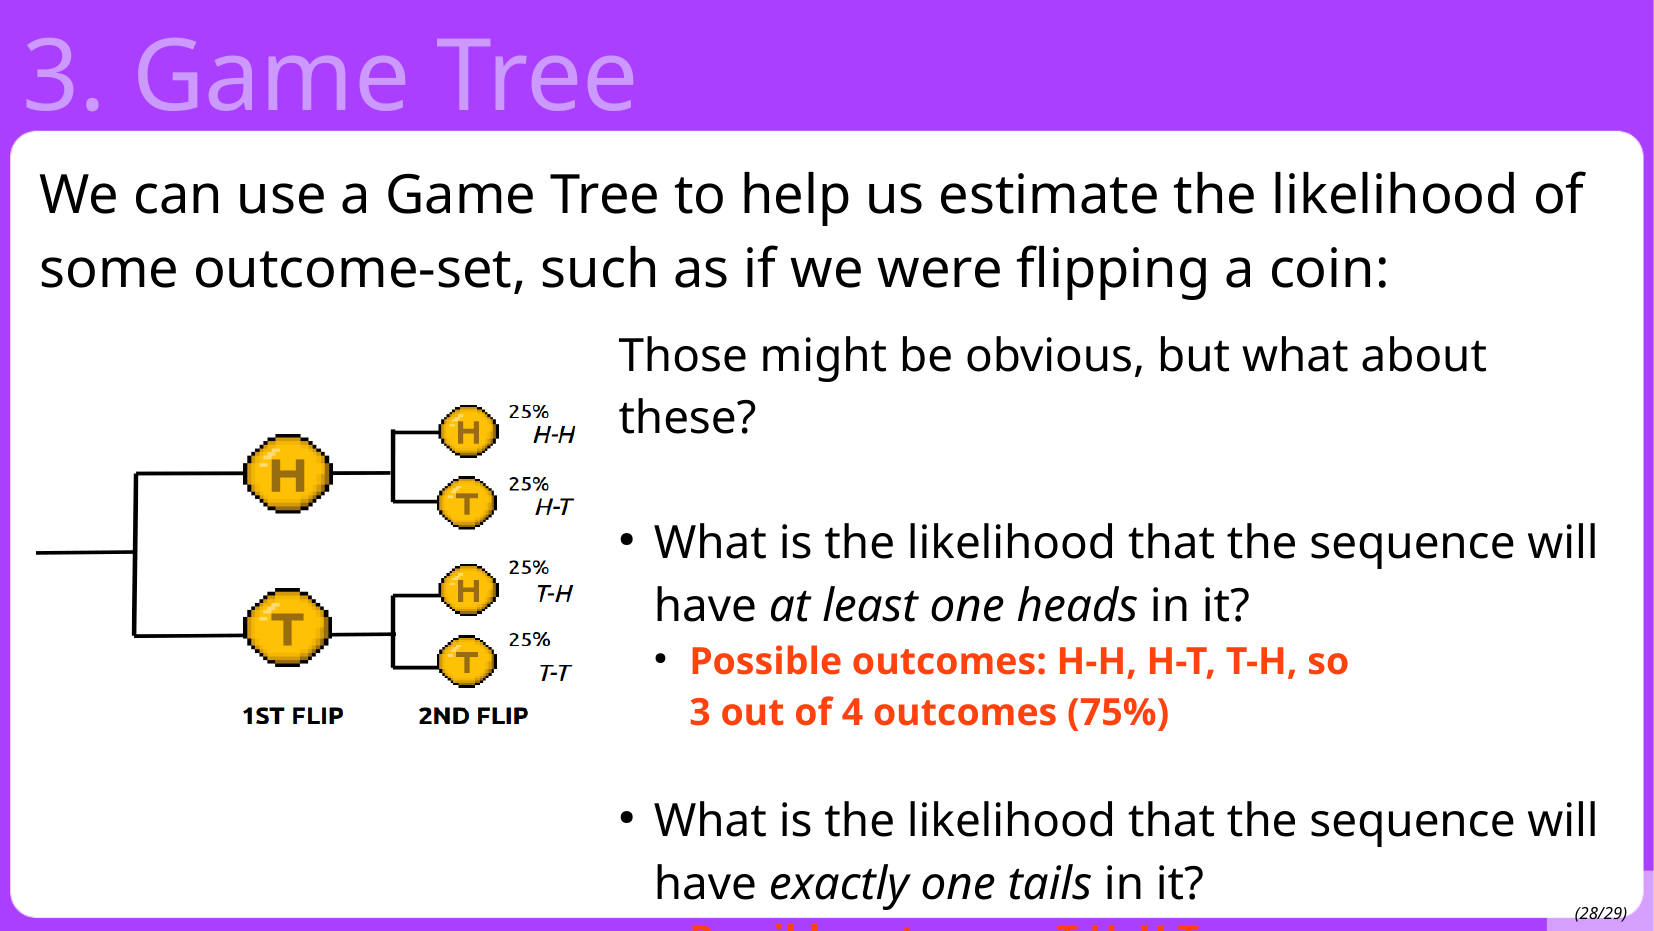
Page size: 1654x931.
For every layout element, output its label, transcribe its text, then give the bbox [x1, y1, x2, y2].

picture [819, 891, 829, 896]
picture [0, 0, 1654, 931]
title 3. Game Tree [22, 13, 1511, 130]
text_box We can use a Game Tree to help us estimate the likelihood of some outcome-set, such as if we were flipping a coin: [39, 155, 1623, 288]
text_box (<number>/29) [1546, 877, 1654, 931]
text_box Those might be obvious, but what about these? What is the likelihood that the sequence will have at least one heads in it? Possible outcomes: H-H, H-T, T-H, so 3 out of 4 outcomes (75%) What is the likelihood that the sequence will have exactly one tails in it? Possible outcomes: T-H, H-T, so 2 out of 4 outcomes (50%) [618, 322, 1623, 891]
picture [1028, 891, 1038, 896]
picture [688, 891, 700, 896]
picture [926, 891, 938, 896]
